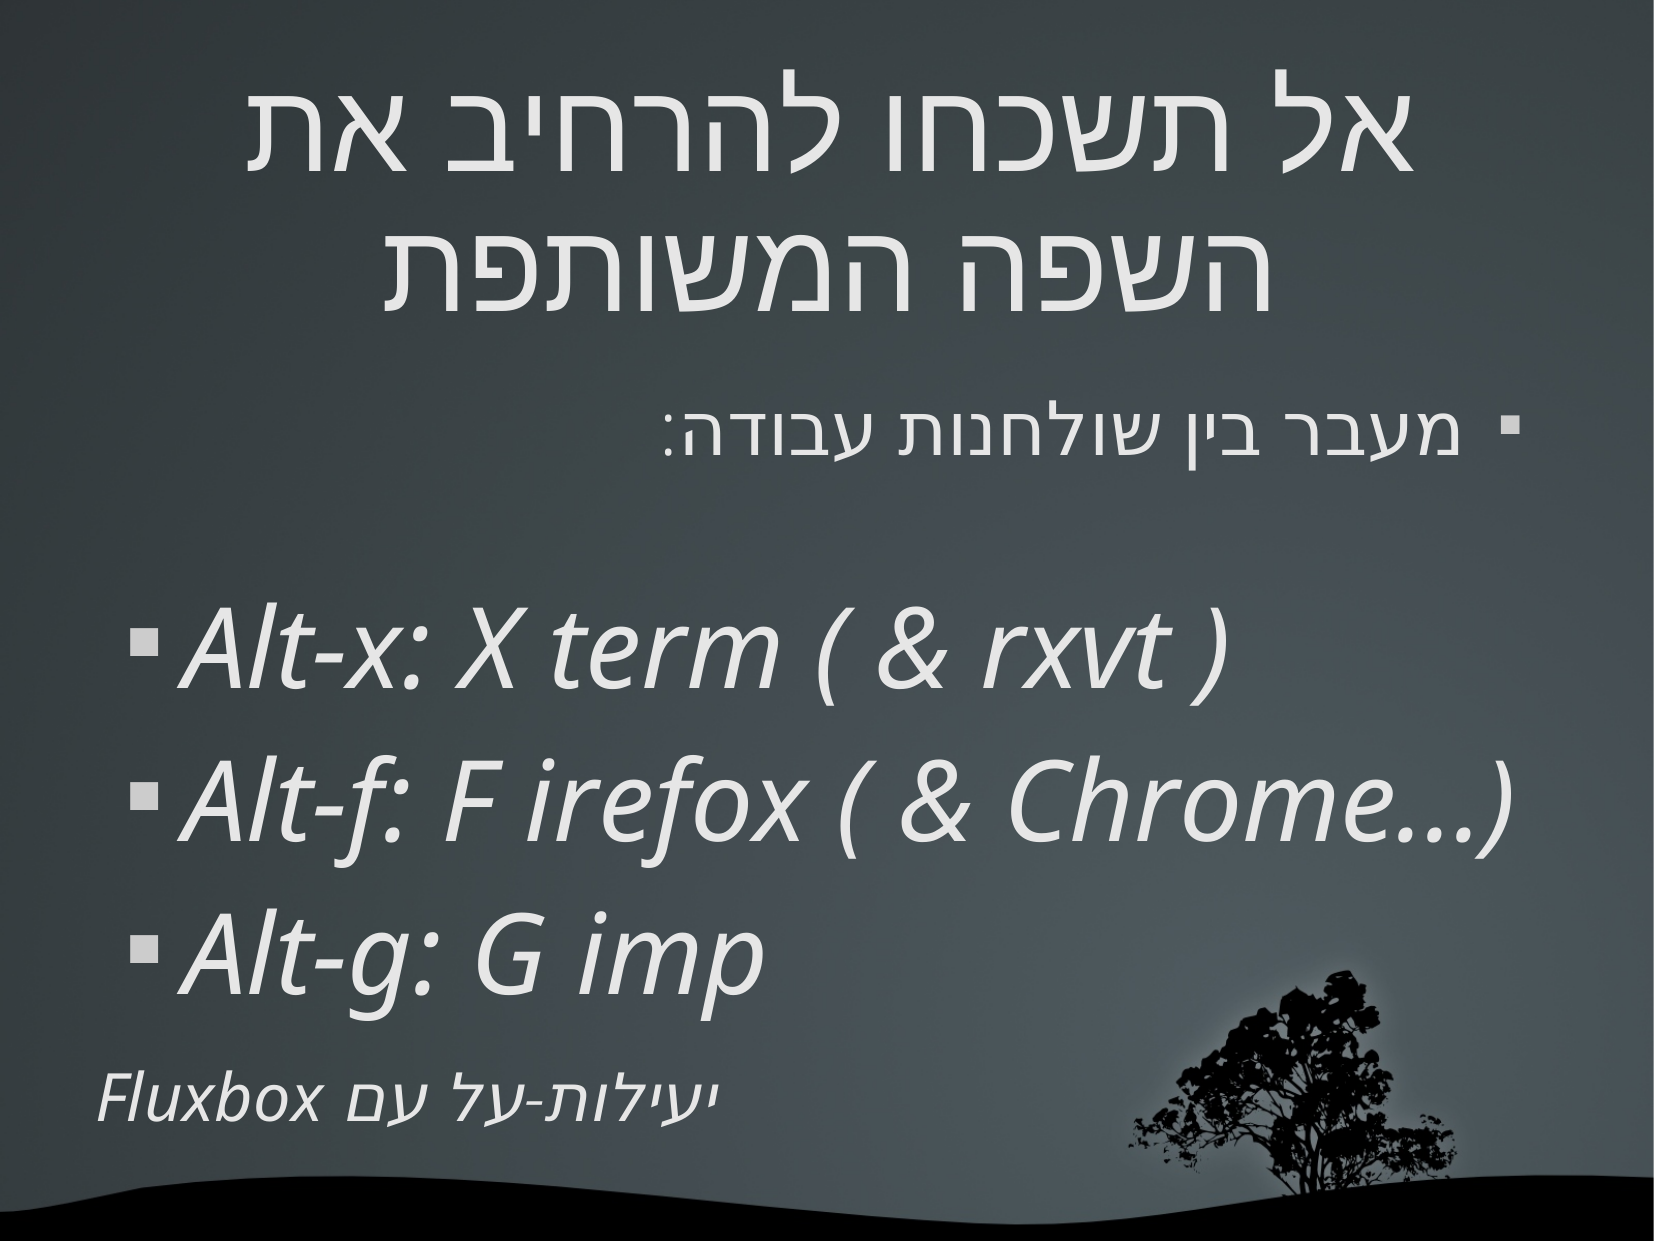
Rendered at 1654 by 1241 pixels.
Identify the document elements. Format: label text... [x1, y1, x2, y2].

picture [0, 0, 1654, 1241]
title אל תשכחו להרחיב את השפה המשותפת [86, 57, 1576, 338]
list יעילות-על עם Fluxbox [75, 1050, 788, 1126]
list מעבר בין שולחנות עבודה: Alt-x: X term ( & rxvt ) Alt-f: F irefox ( & Chrome...) Alt-g: G imp [112, 375, 1538, 933]
